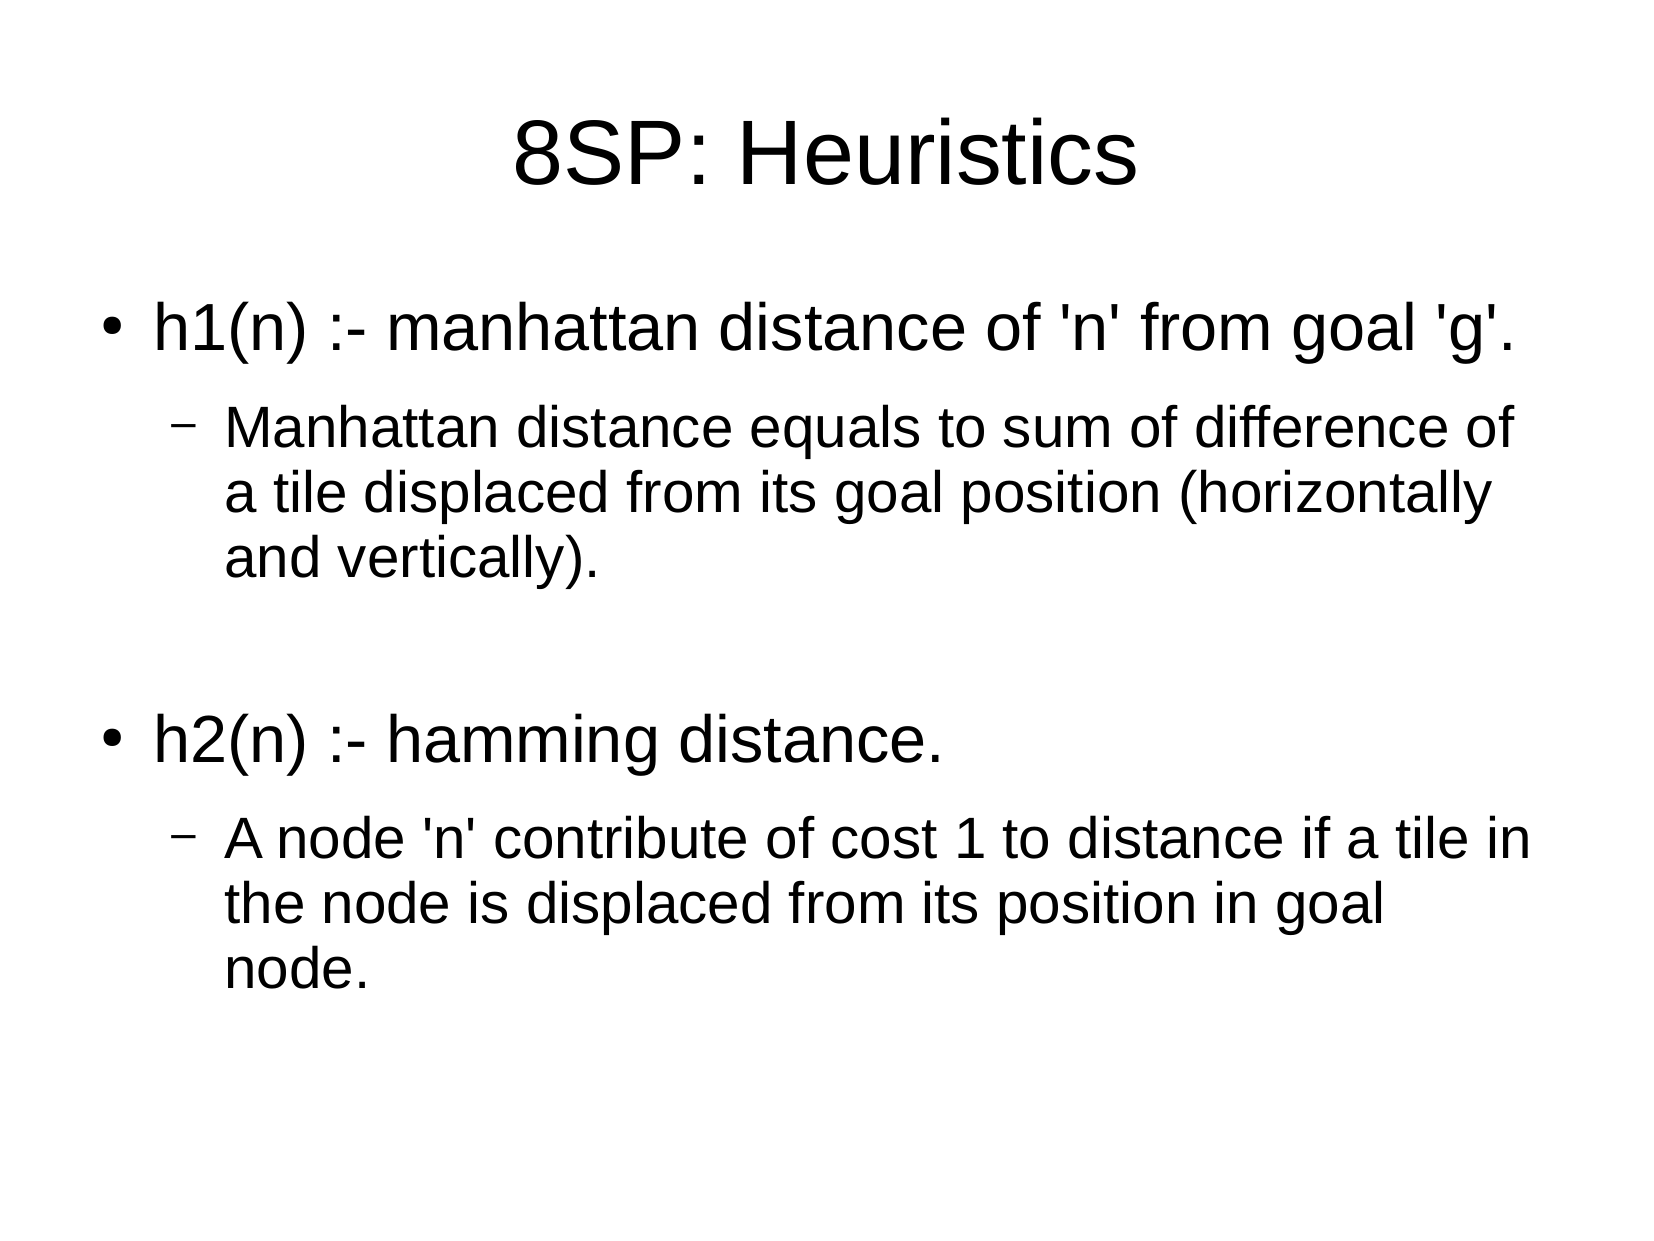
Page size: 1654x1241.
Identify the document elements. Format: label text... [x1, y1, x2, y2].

list h1(n) :- manhattan distance of 'n' from goal 'g'. Manhattan distance equals to sum of difference of a tile displaced from its goal position (horizontally and vertically). h2(n) :- hamming distance. A node 'n' contribute of cost 1 to distance if a tile in the node is displaced from its position in goal node. [82, 290, 1538, 1182]
title 8SP: Heuristics [82, 49, 1571, 257]
